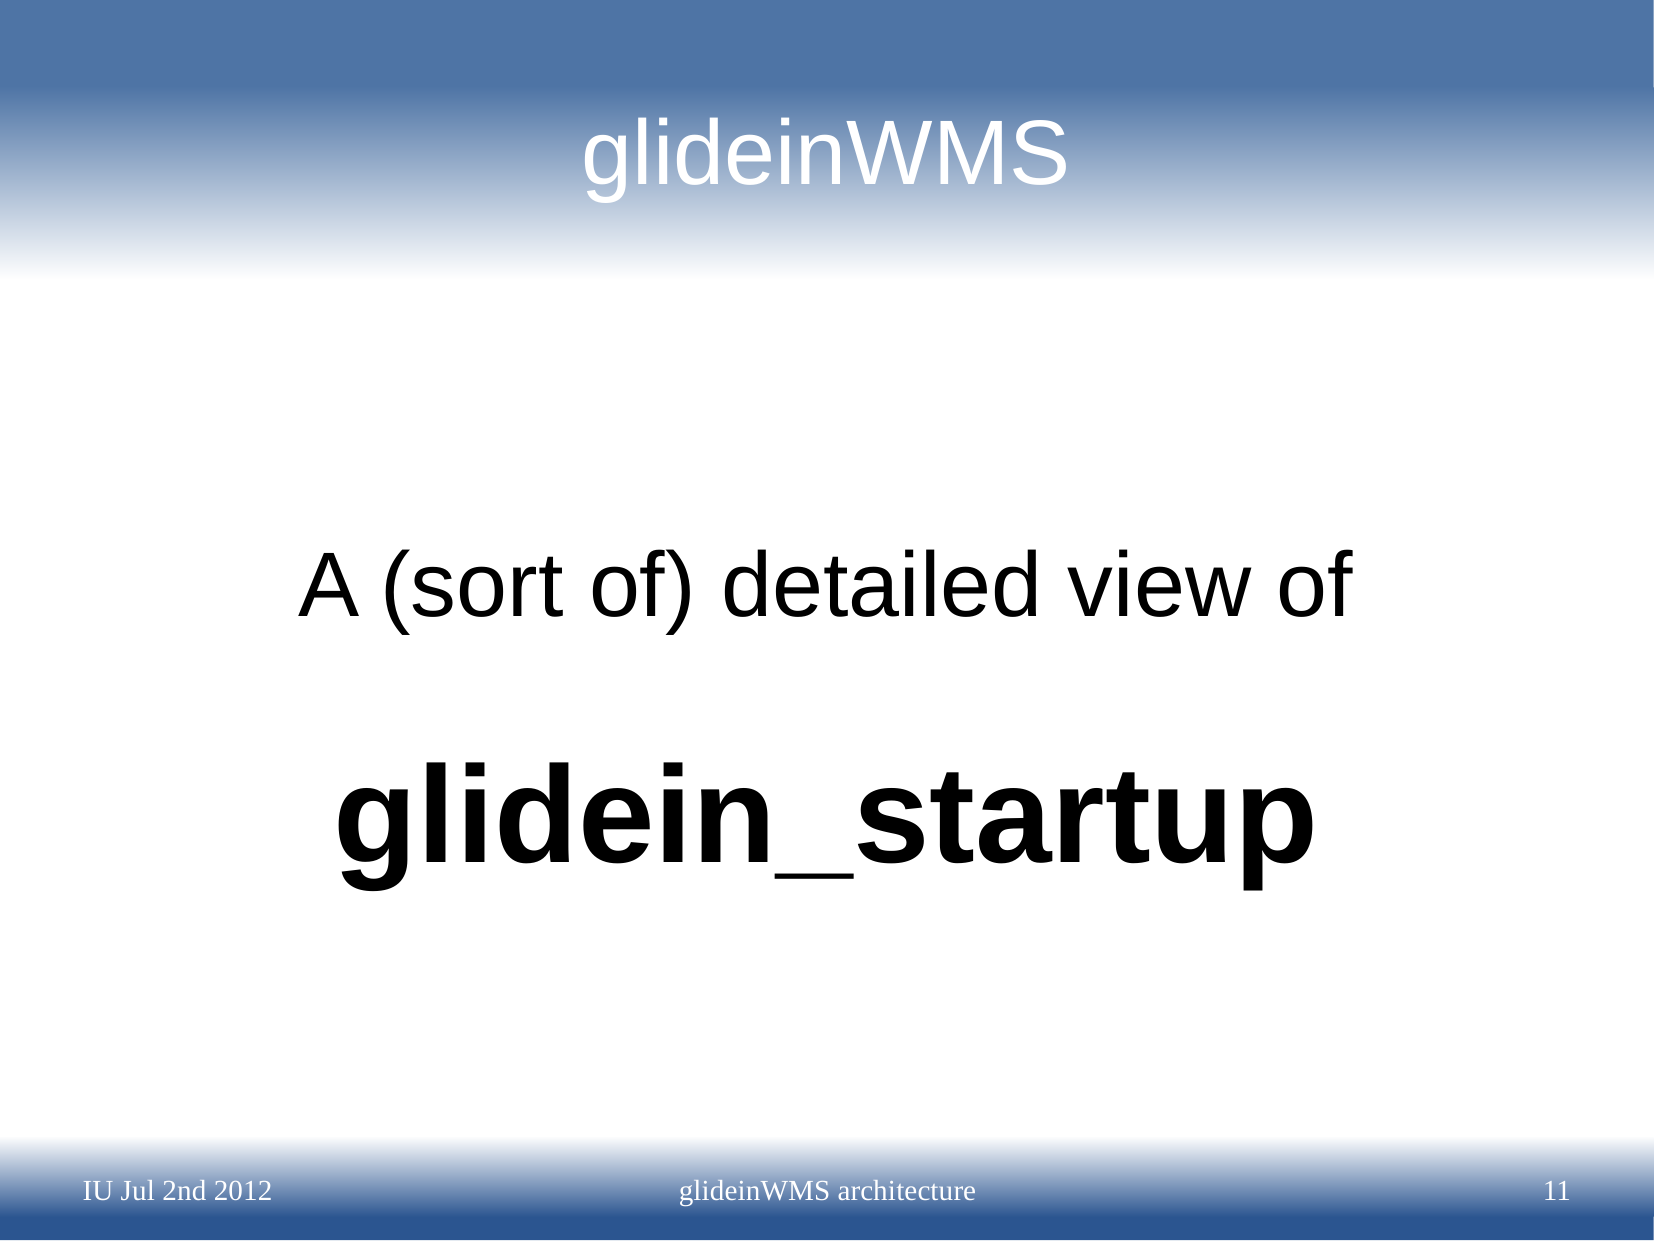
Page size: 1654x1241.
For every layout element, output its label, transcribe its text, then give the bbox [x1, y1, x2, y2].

title glideinWMS [82, 49, 1571, 257]
subtitle A (sort of) detailed view of glidein_startup [82, 297, 1571, 1128]
